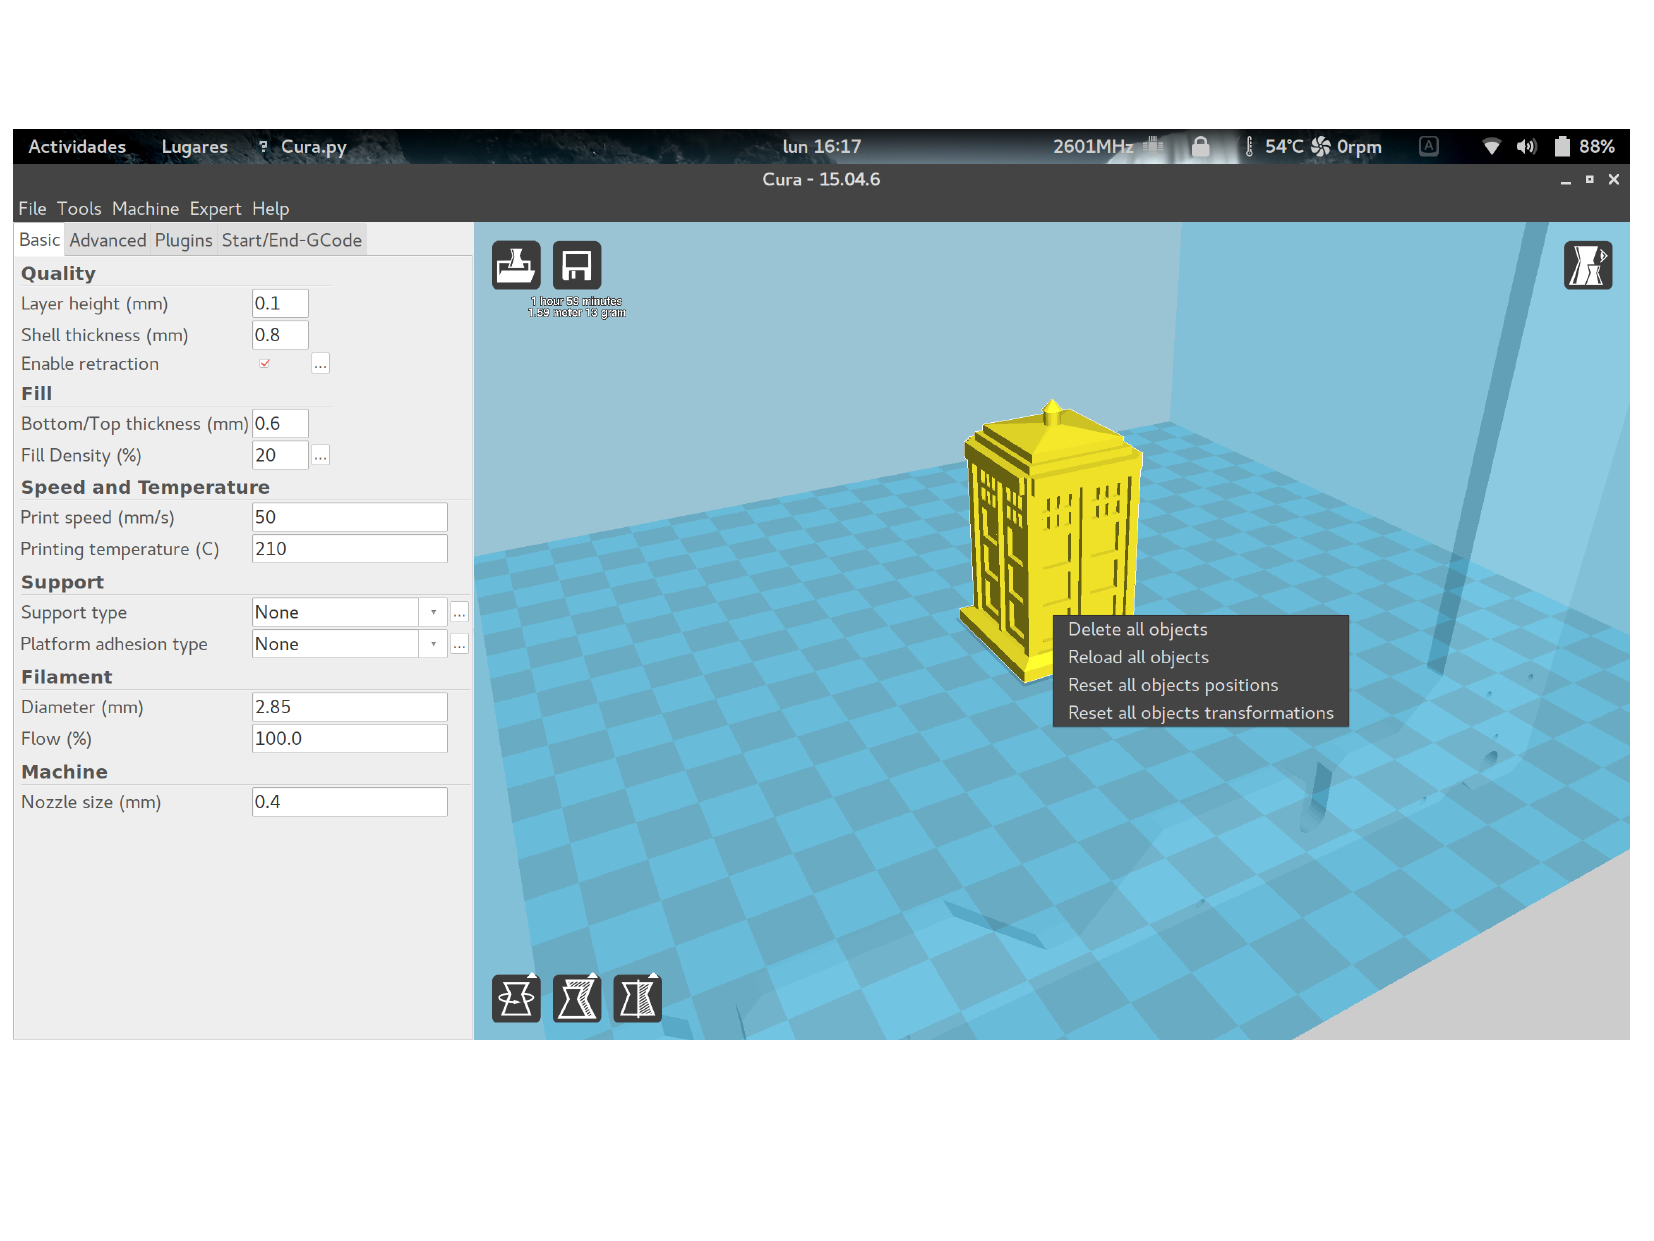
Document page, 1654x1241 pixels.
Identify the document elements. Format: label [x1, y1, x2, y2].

picture [13, 129, 1630, 1040]
